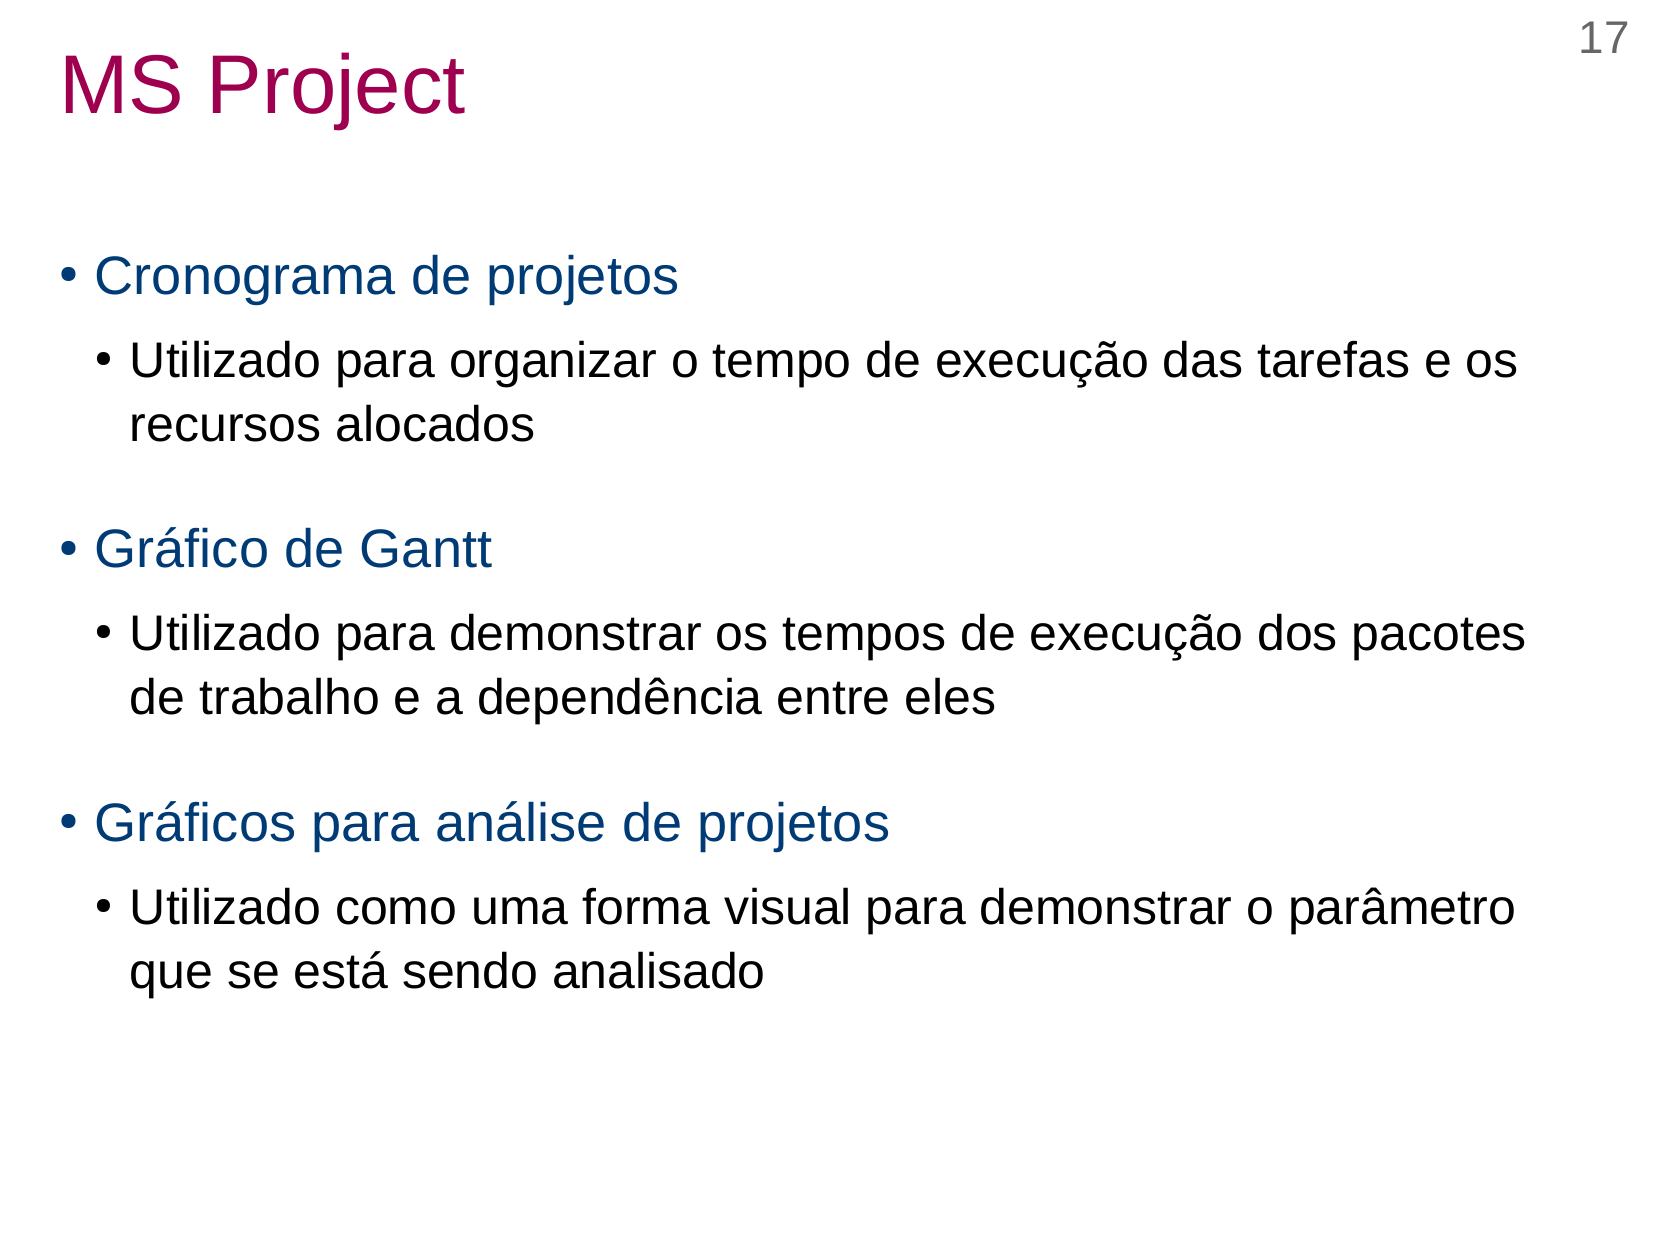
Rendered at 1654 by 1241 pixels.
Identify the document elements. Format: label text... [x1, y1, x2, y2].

title MS Project [59, 29, 1595, 148]
list Cronograma de projetos Utilizado para organizar o tempo de execução das tarefas e os recursos alocados Gráfico de Gantt Utilizado para demonstrar os tempos de execução dos pacotes de trabalho e a dependência entre eles Gráficos para análise de projetos Utilizado como uma forma visual para demonstrar o parâmetro que se está sendo analisado [59, 236, 1595, 1211]
